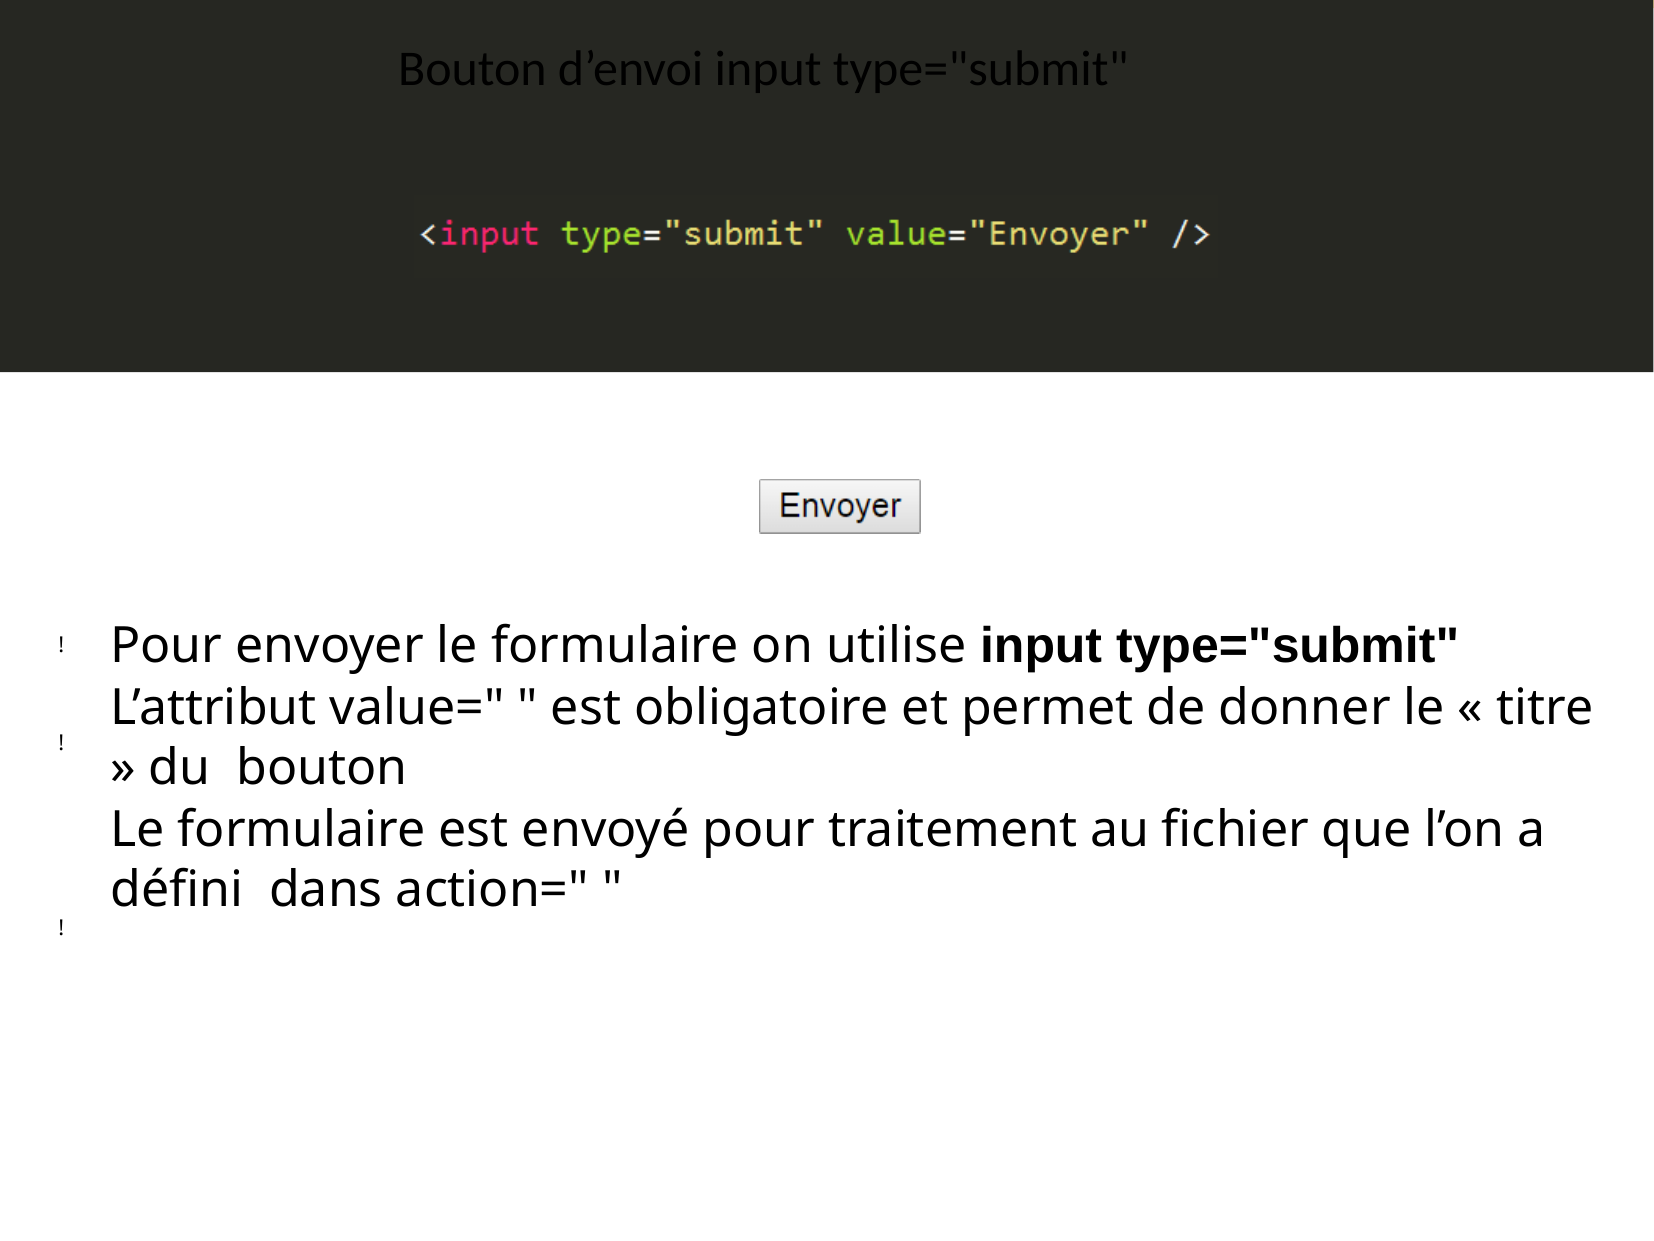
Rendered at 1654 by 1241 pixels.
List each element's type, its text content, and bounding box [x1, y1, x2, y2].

text_box ! [56, 627, 74, 657]
title Bouton d’envoi input type="submit" [396, 33, 1259, 243]
picture [414, 195, 1218, 278]
text_box [0, 0, 1654, 373]
text_box Pour envoyer le formulaire on utilise input type="submit" L’attribut value=" " est obligatoire et permet de donner le « titre » du bouton Le formulaire est envoyé pour traitement au fichier que l’on a défini dans action=" " [108, 610, 1607, 917]
text_box ! [56, 725, 74, 755]
picture [759, 479, 921, 534]
text_box ! [56, 911, 74, 941]
